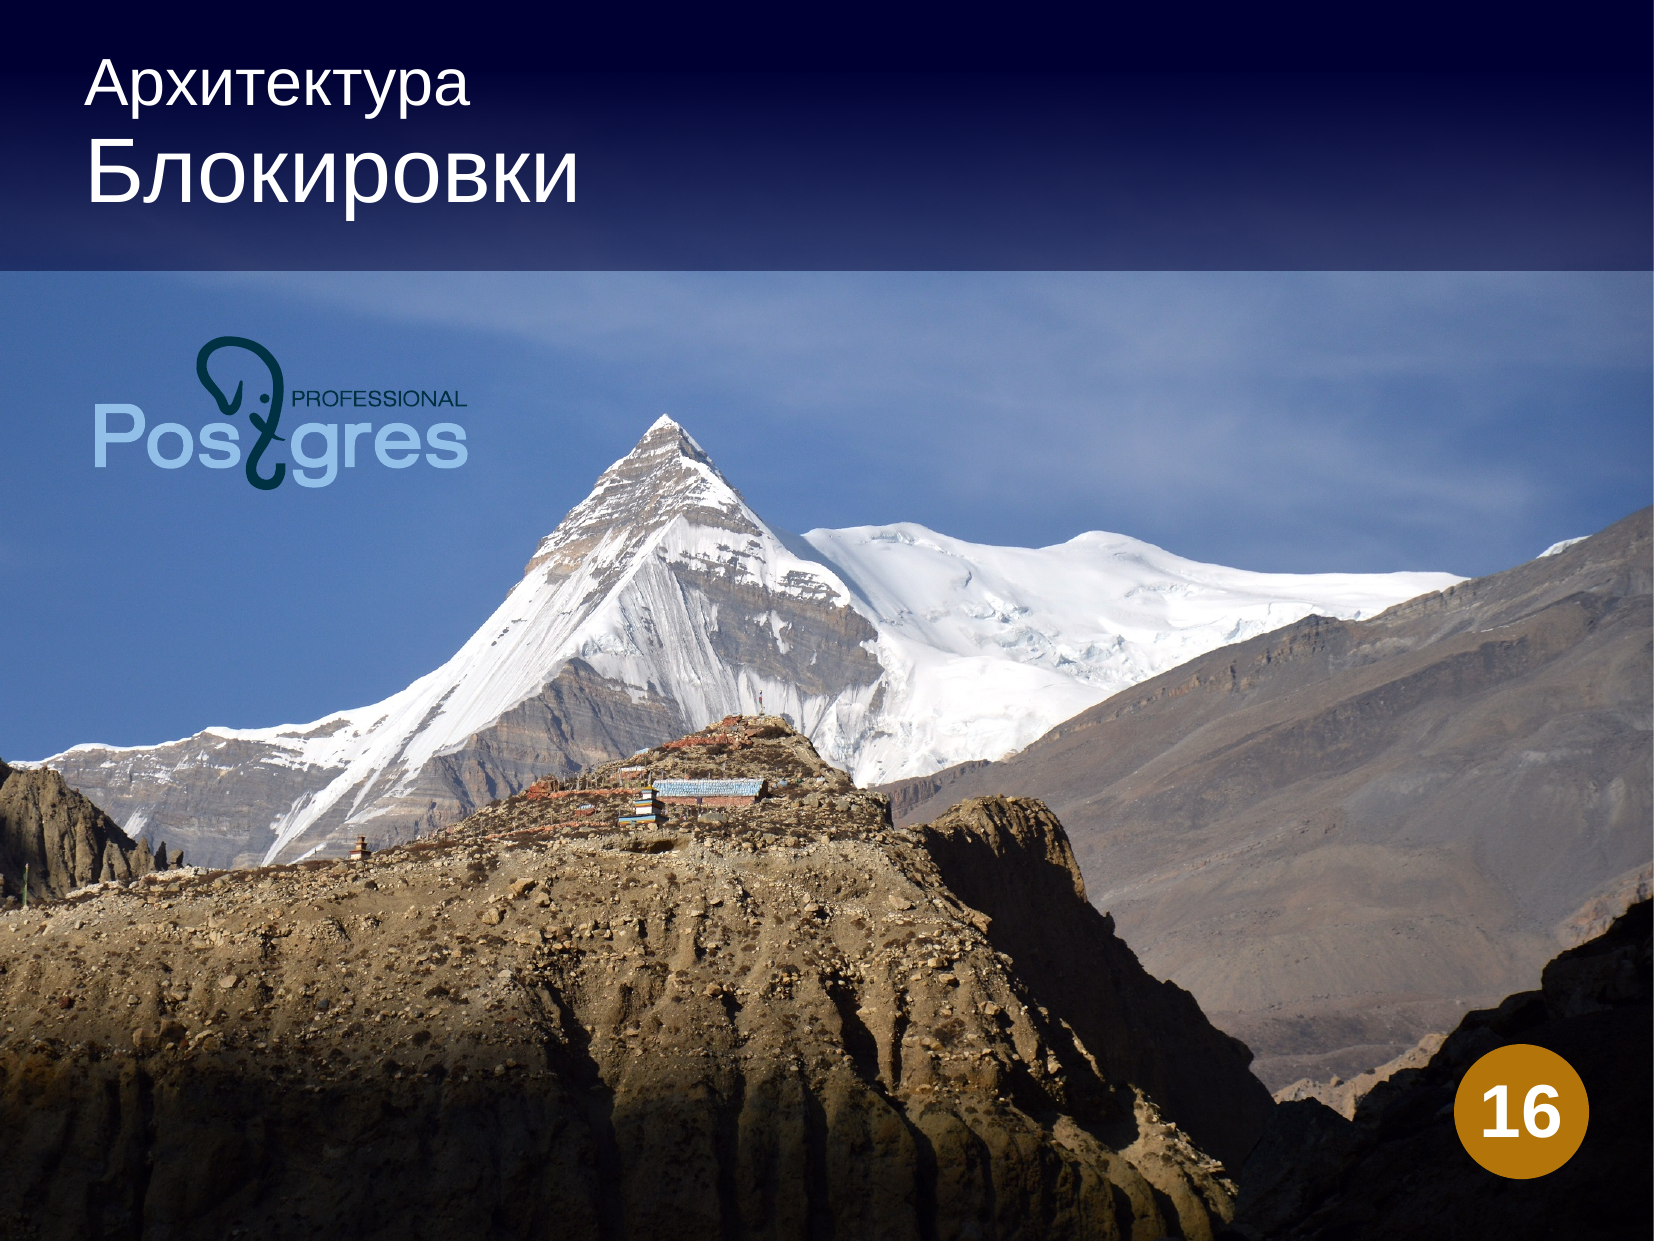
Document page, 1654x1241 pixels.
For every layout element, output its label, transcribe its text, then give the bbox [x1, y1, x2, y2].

text_box 16 [1454, 1044, 1590, 1180]
picture [0, 271, 1654, 1241]
title Архитектура Блокировки [84, 44, 1636, 251]
